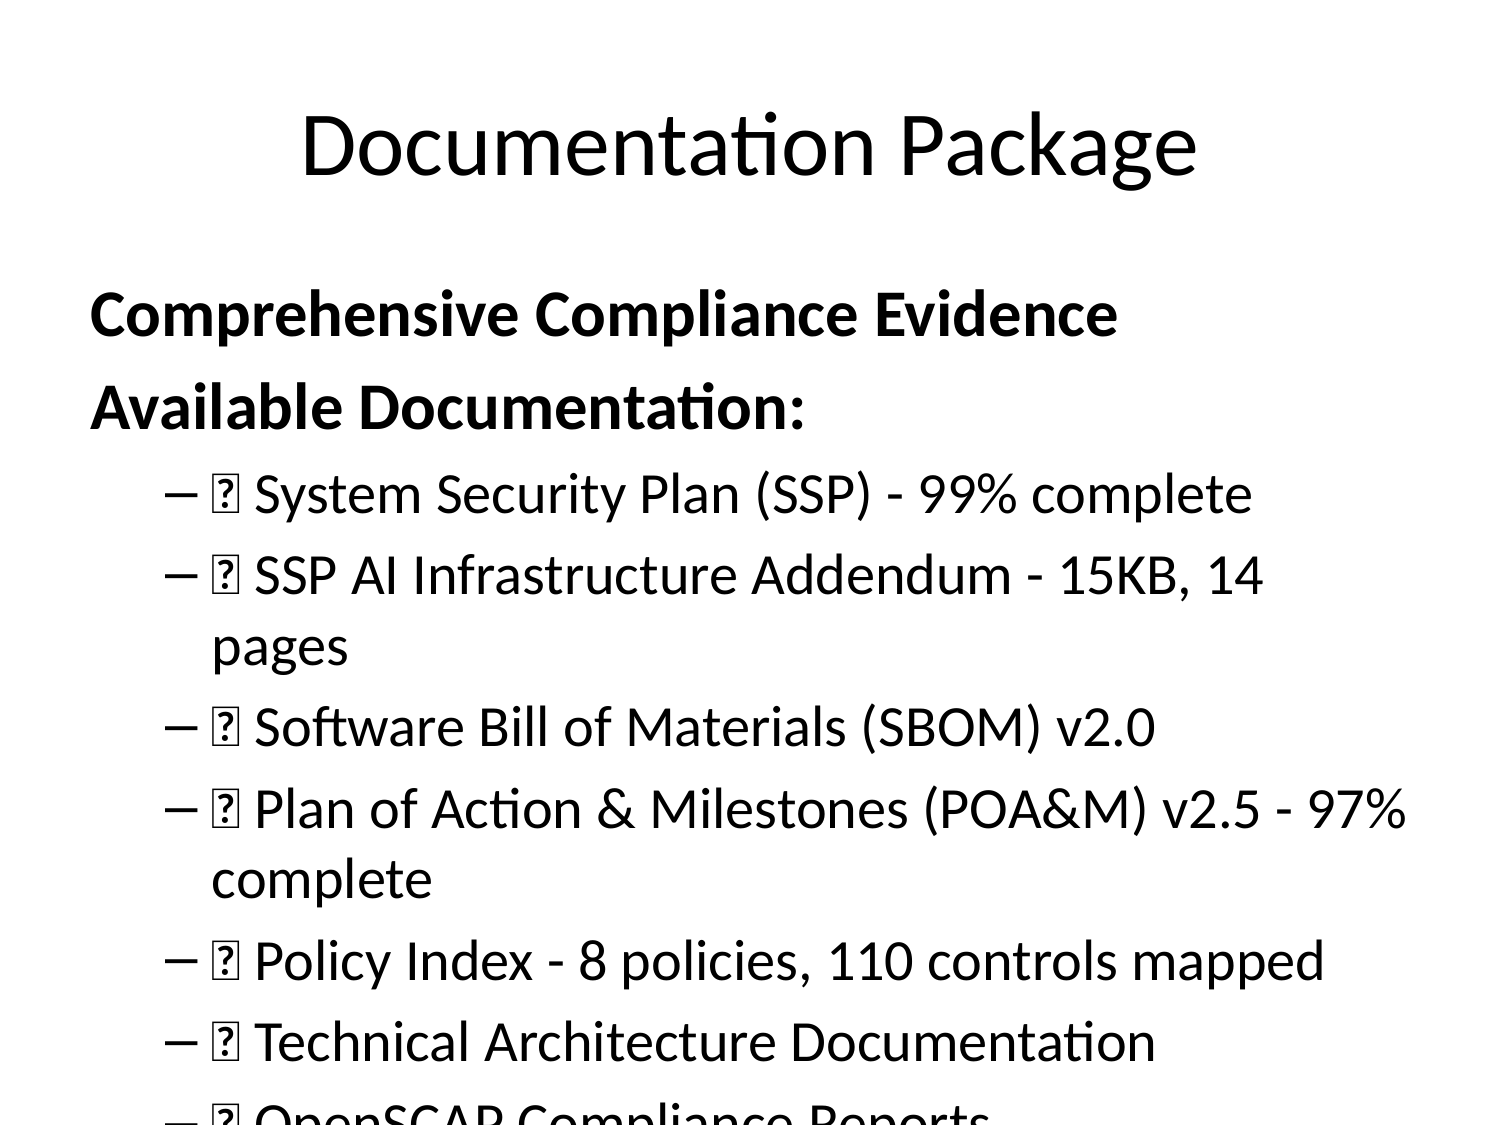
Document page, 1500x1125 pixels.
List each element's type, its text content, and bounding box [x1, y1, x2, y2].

title Documentation Package [75, 45, 1425, 233]
list Comprehensive Compliance Evidence Available Documentation: ✅ System Security Plan (SSP) - 99% complete ✅ SSP AI Infrastructure Addendum - 15KB, 14 pages ✅ Software Bill of Materials (SBOM) v2.0 ✅ Plan of Action & Milestones (POA&M) v2.5 - 97% complete ✅ Policy Index - 8 policies, 110 controls mapped ✅ Technical Architecture Documentation ✅ OpenSCAP Compliance Reports ✅ Audit Evidence Package ✅ Housekeeping Summary (December 2025) All documentation web-accessible via Policy Index Dashboard [75, 262, 1425, 1005]
